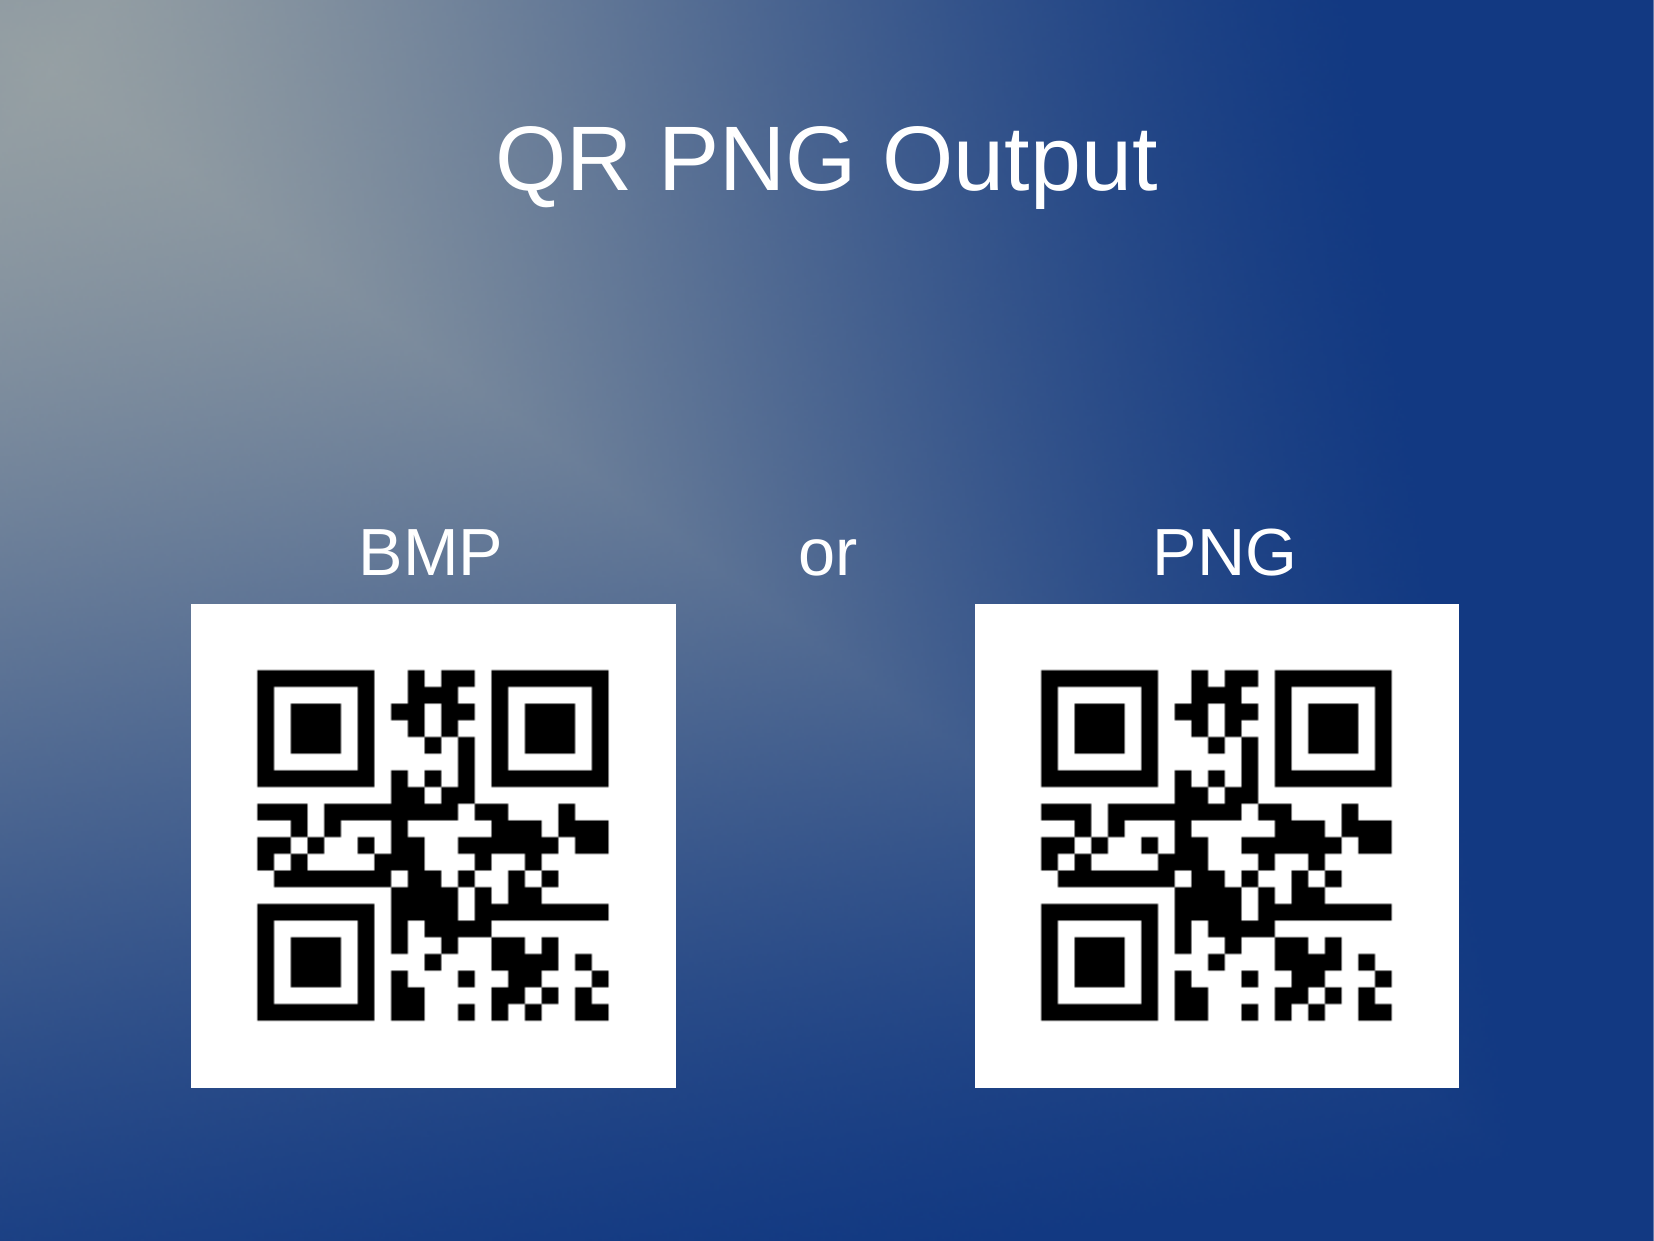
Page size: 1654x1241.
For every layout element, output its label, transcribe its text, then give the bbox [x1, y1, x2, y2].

picture [0, 0, 1654, 1241]
subtitle BMP or PNG [82, 290, 1571, 1109]
title QR PNG Output [82, 55, 1571, 263]
